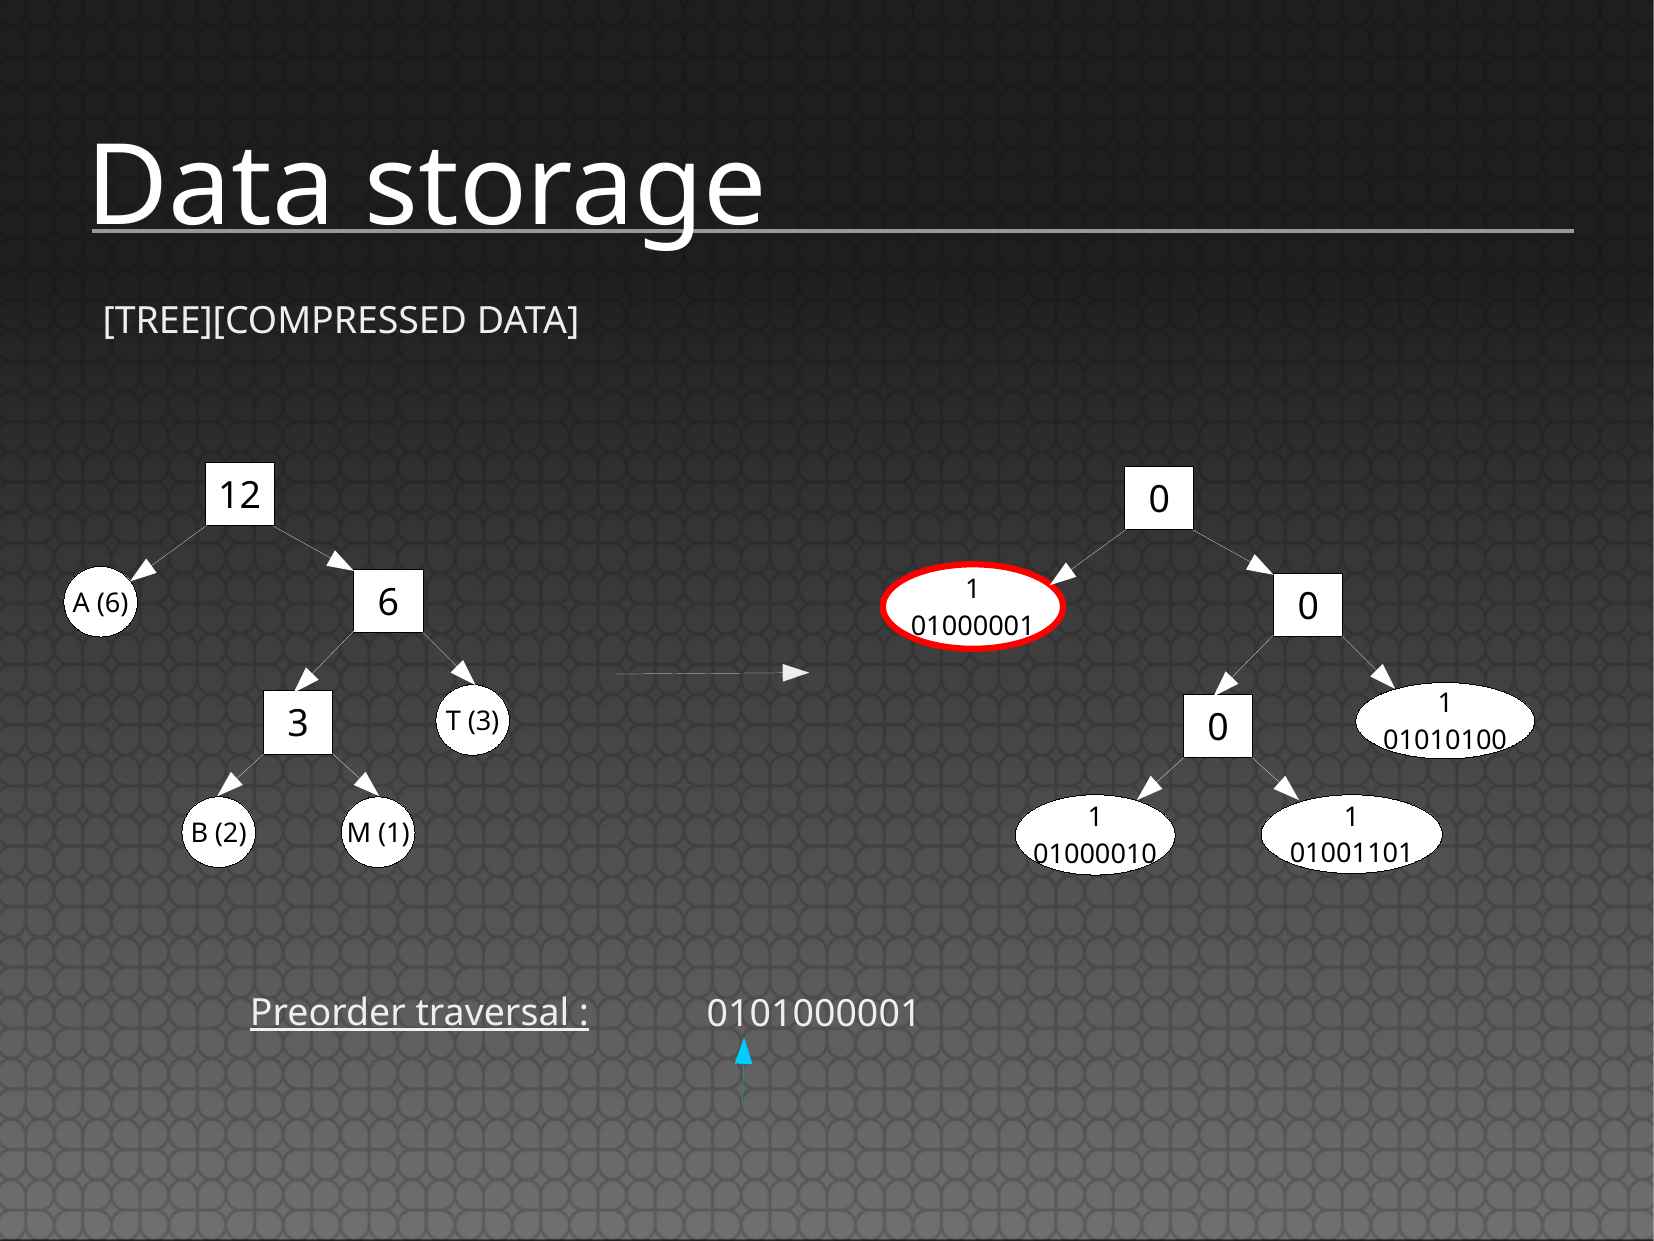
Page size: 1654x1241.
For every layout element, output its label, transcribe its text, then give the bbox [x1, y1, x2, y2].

text_box 1 01000010 [1015, 794, 1176, 876]
text_box 1 01000001 [882, 564, 1064, 649]
text_box B (2) [181, 796, 256, 868]
text_box 1 01001101 [1261, 794, 1443, 874]
text_box M (1) [341, 796, 416, 868]
text_box 6 [353, 569, 424, 633]
text_box 12 [205, 462, 275, 526]
text_box 0 [1124, 466, 1194, 530]
text_box 0 [1183, 694, 1253, 758]
text_box 1 01010100 [1355, 682, 1535, 759]
text_box T (3) [435, 684, 510, 756]
text_box 0 [1273, 573, 1343, 637]
text_box A (6) [63, 566, 138, 638]
picture [0, 0, 1654, 1241]
text_box [TREE][COMPRESSED DATA] [87, 285, 953, 388]
text_box Preorder traversal : [235, 977, 645, 1037]
text_box 3 [263, 690, 333, 755]
text_box 0101000001 [691, 979, 959, 1038]
title Data storage [86, 112, 1576, 249]
